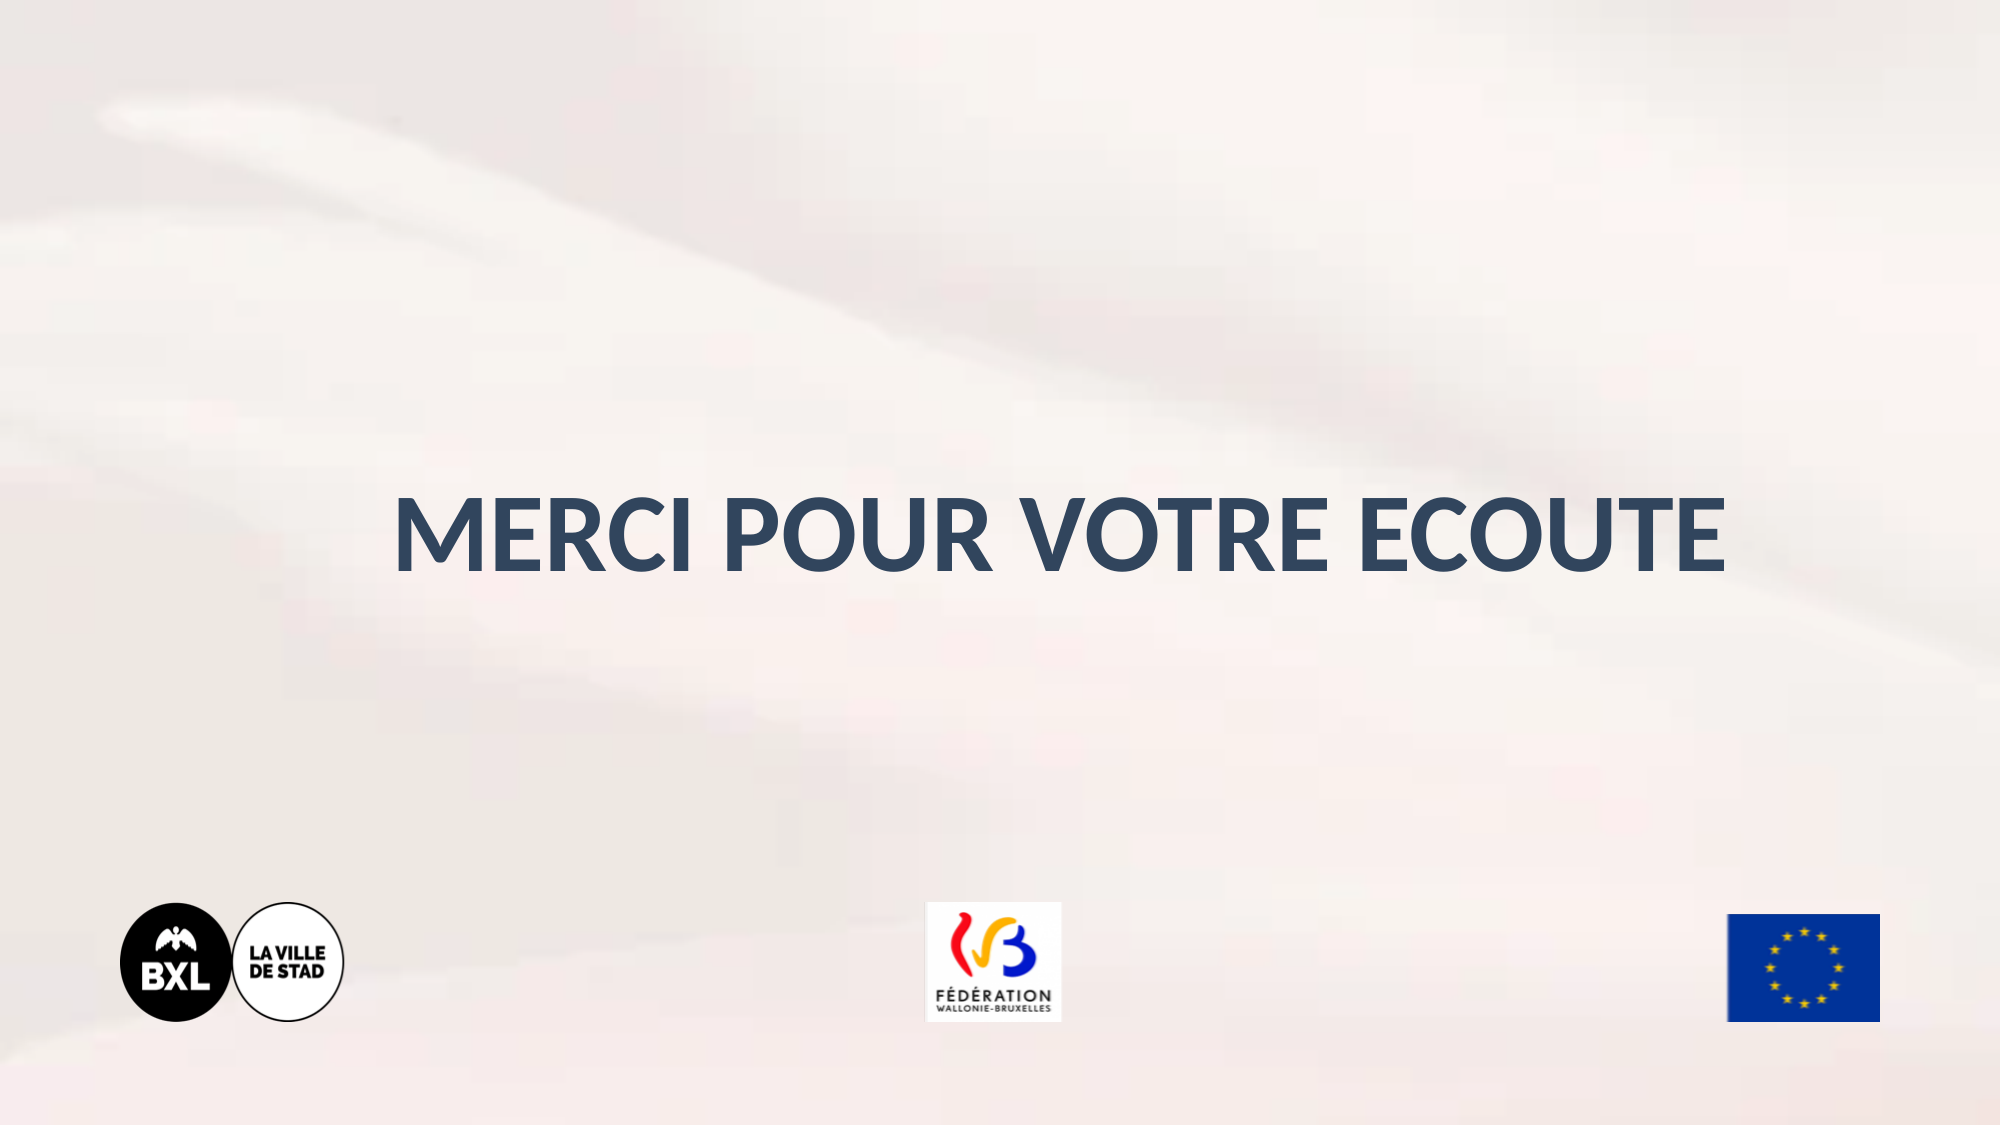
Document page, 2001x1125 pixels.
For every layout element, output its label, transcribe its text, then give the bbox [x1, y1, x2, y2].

picture [0, 0, 2000, 1125]
text_box MERCI POUR VOTRE ECOUTE [376, 451, 1788, 603]
